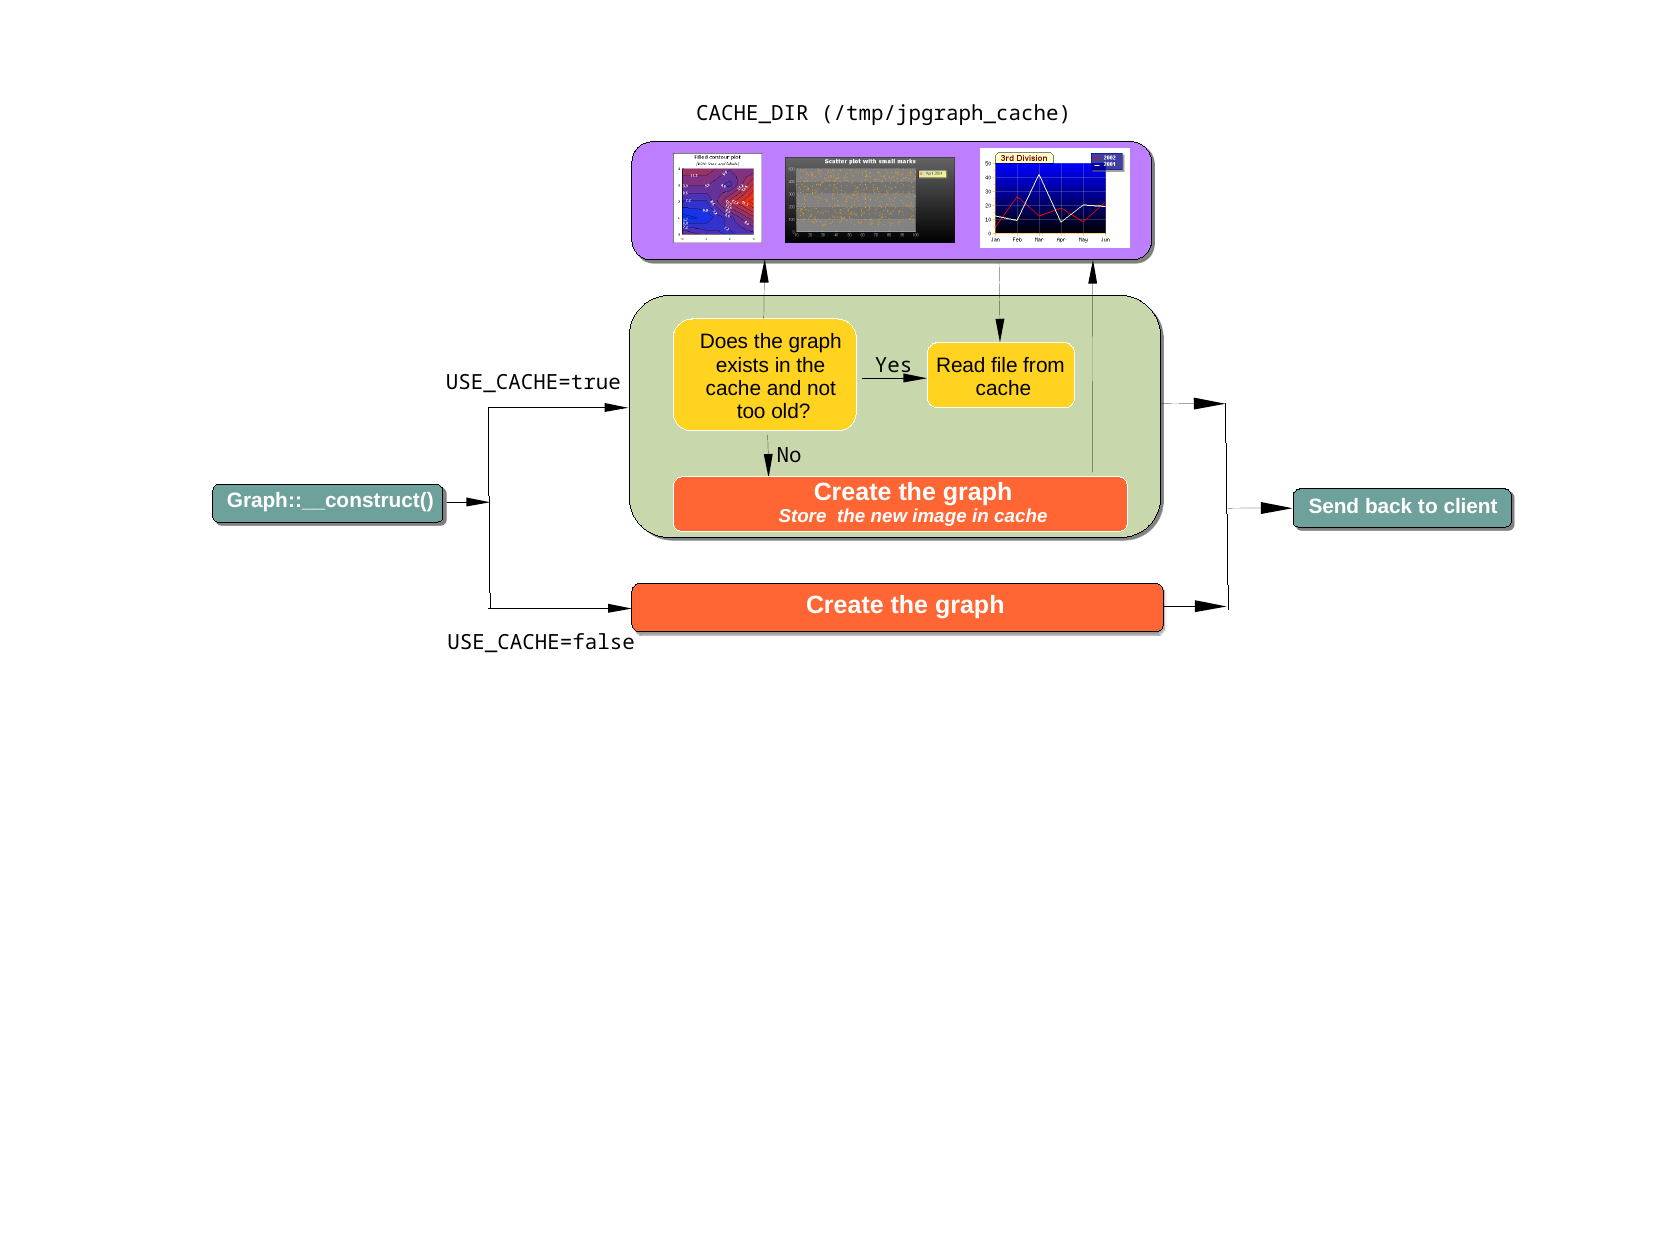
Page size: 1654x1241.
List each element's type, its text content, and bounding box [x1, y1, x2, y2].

text_box Create the graph [791, 583, 1021, 626]
text_box USE_CACHE=true [431, 360, 636, 400]
picture [980, 148, 1130, 249]
text_box [631, 583, 1164, 632]
text_box No [761, 433, 817, 473]
text_box USE_CACHE=false [432, 620, 650, 660]
text_box [629, 295, 1161, 538]
picture [785, 157, 955, 243]
text_box Create the graph [798, 470, 1028, 497]
text_box CACHE_DIR (/tmp/jpgraph_cache) [681, 90, 1086, 130]
text_box Store the new image in cache [763, 497, 1063, 534]
text_box Does the graph exists in the cache and not too old? [685, 322, 863, 431]
text_box Graph::__construct() [212, 481, 449, 520]
text_box [631, 141, 1152, 260]
text_box Read file from cache [921, 346, 1087, 408]
picture [673, 153, 762, 243]
text_box Yes [860, 342, 928, 382]
text_box Send back to client [1293, 487, 1513, 526]
